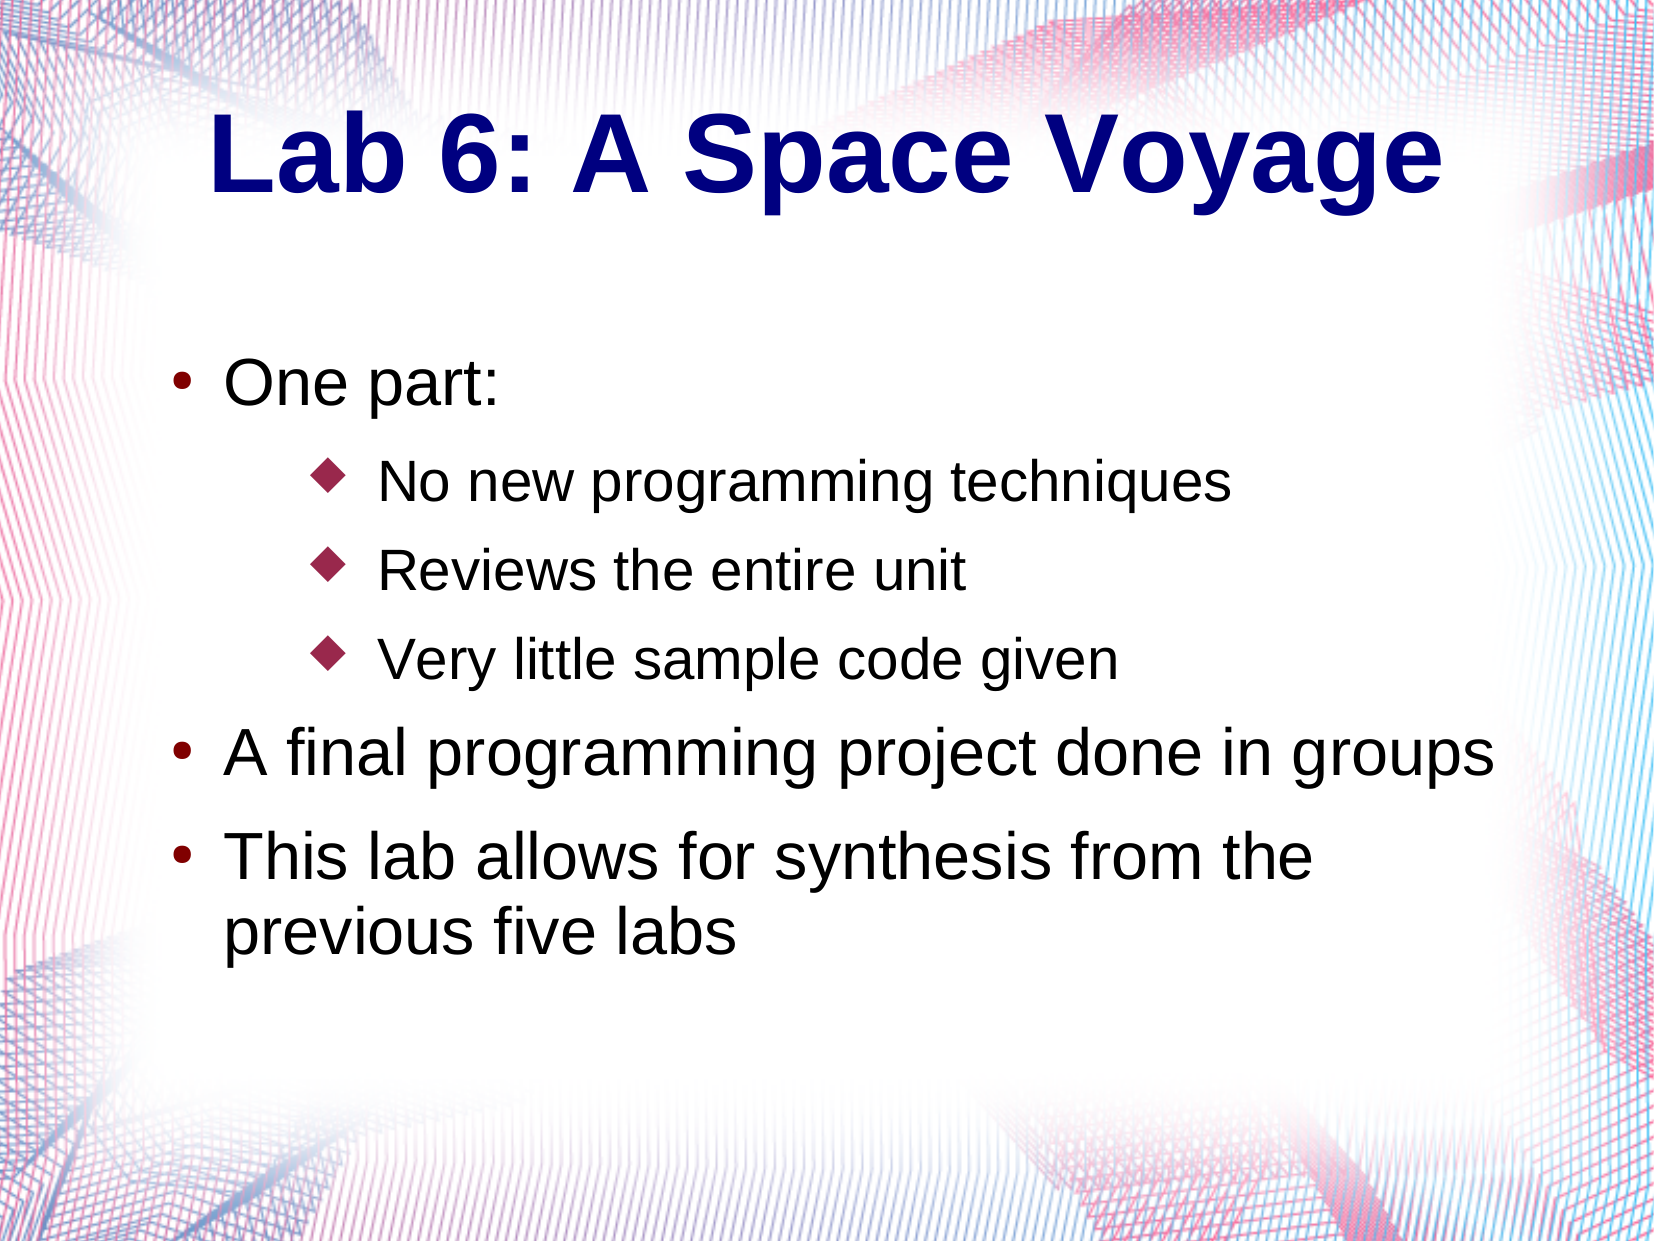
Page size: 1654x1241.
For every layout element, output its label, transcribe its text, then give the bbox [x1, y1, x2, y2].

list One part: No new programming techniques Reviews the entire unit Very little sample code given A final programming project done in groups This lab allows for synthesis from the previous five labs [152, 344, 1534, 1127]
title Lab 6: A Space Voyage [82, 49, 1571, 257]
picture [0, 0, 1654, 1241]
